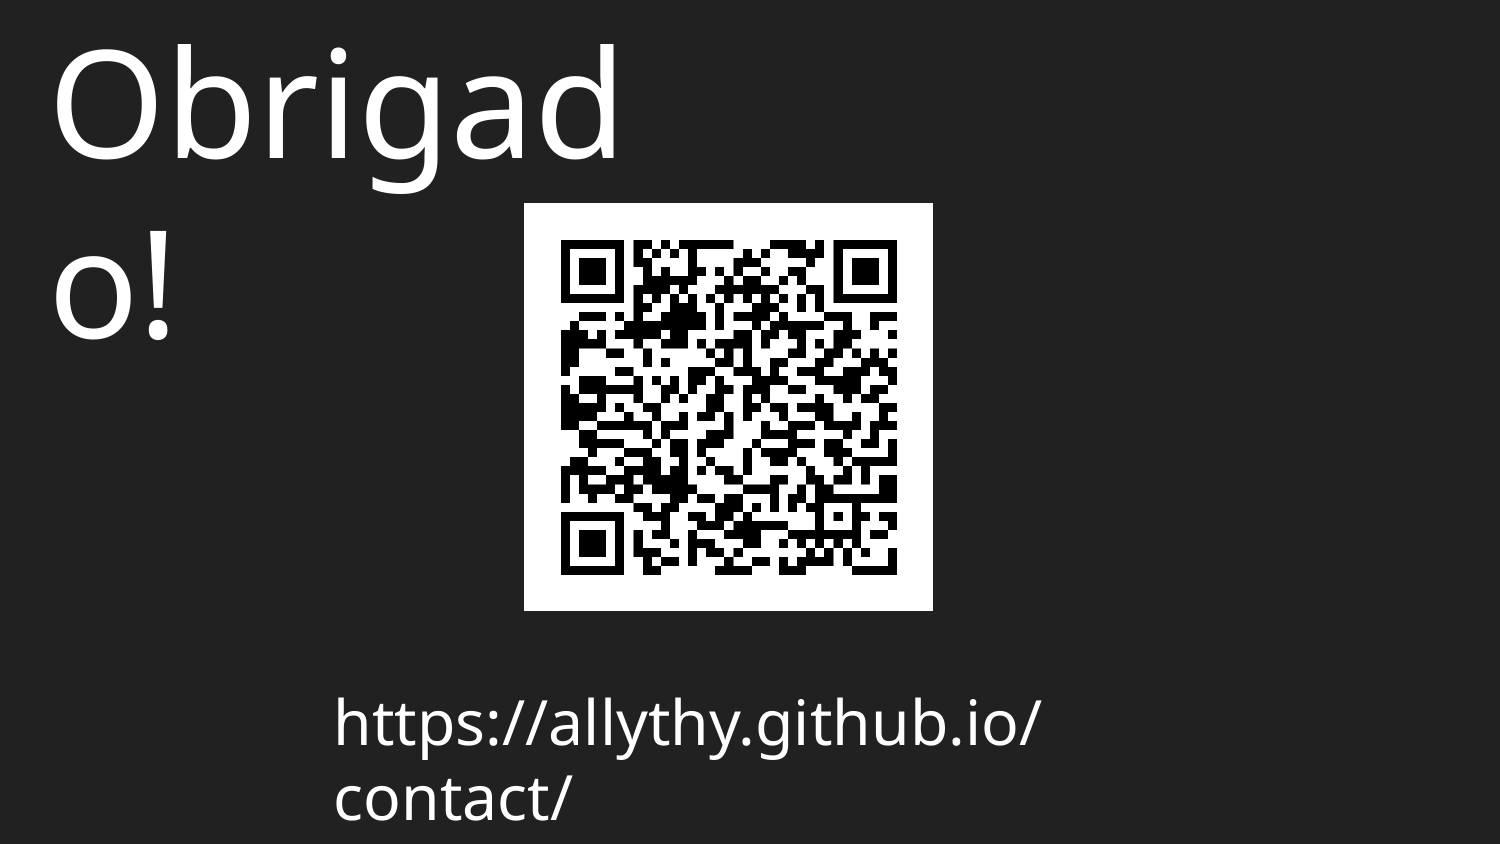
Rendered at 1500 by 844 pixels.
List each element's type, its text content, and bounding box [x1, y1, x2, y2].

text_box Obrigado! [33, 0, 659, 161]
text_box Obrigado! [380, 87, 425, 149]
picture [524, 203, 933, 611]
text_box https://allythy.github.io/contact/ [318, 667, 1182, 757]
